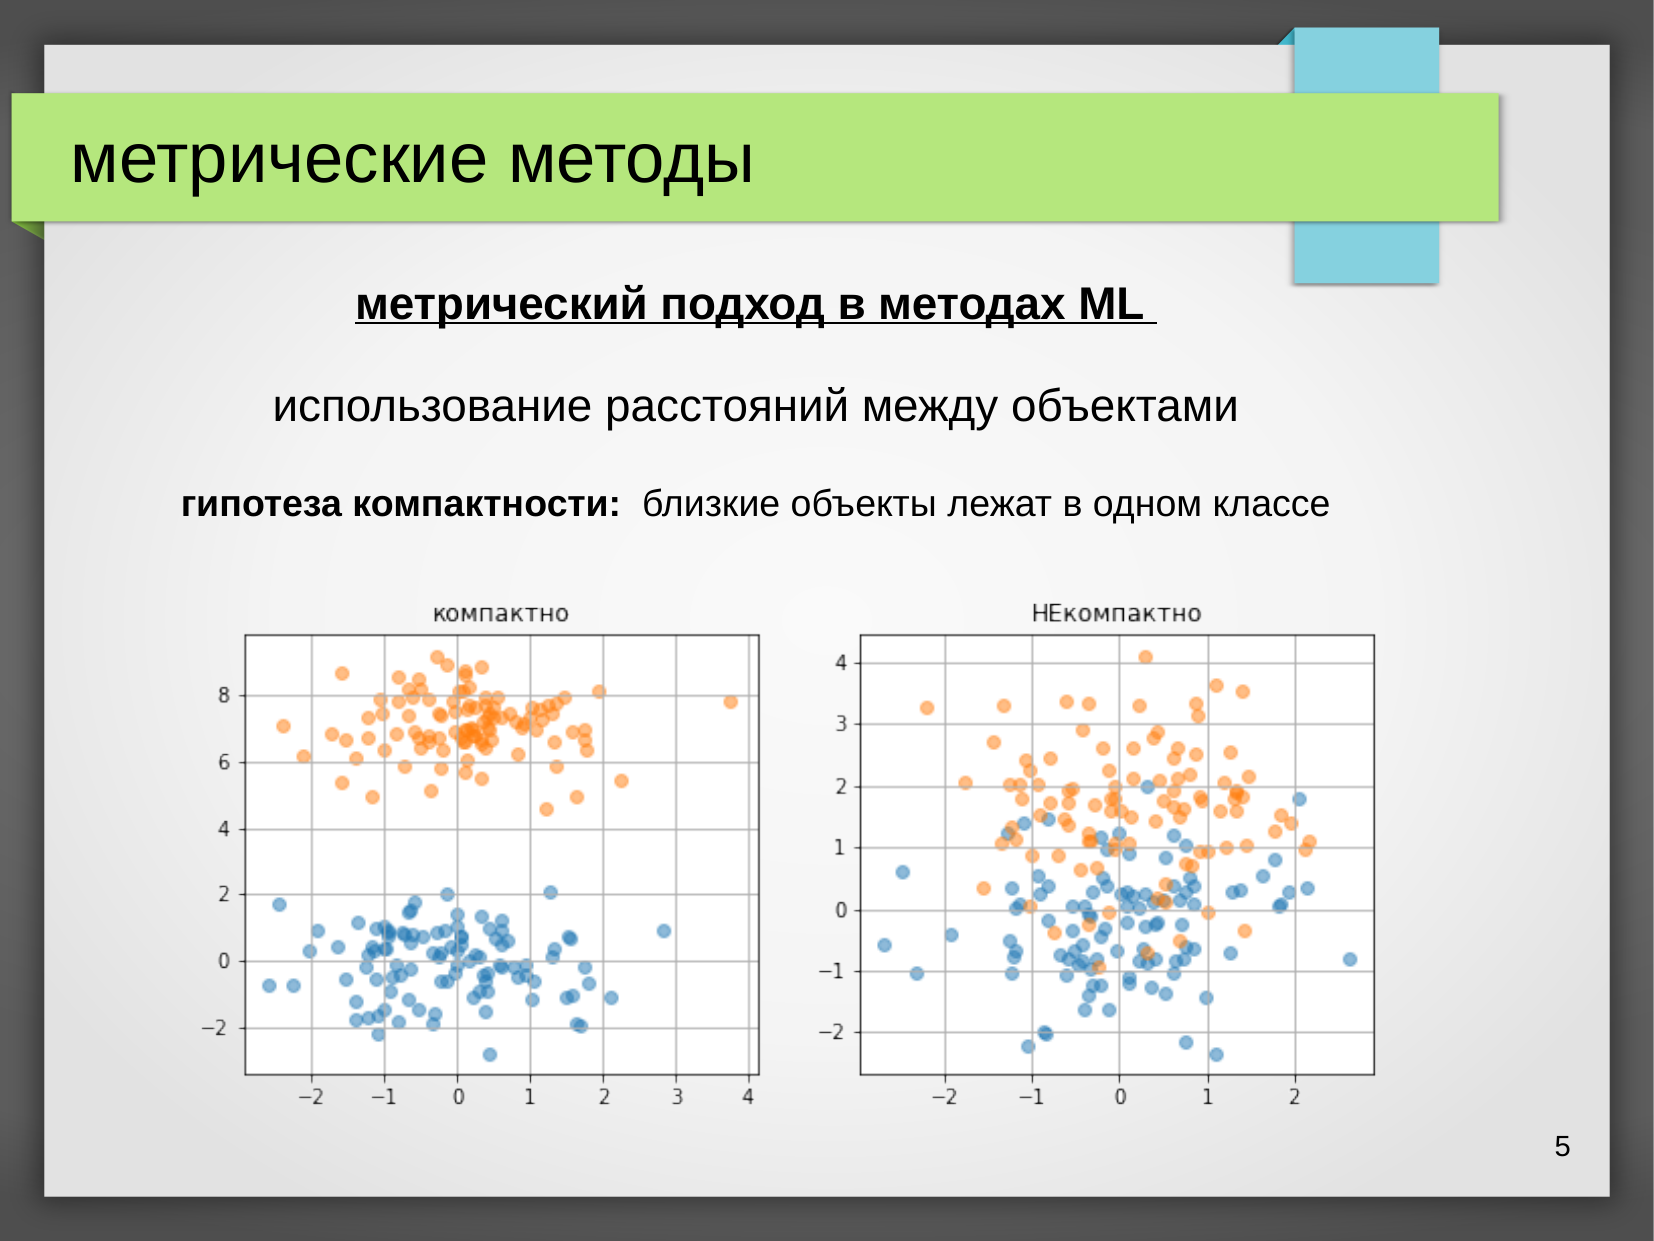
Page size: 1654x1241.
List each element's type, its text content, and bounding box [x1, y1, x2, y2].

subtitle метрический подход в методах ML использование расстояний между объектами гипотеза компактности: близкие объекты лежат в одном классе [129, 277, 1382, 567]
title метрические методы [70, 118, 1205, 199]
picture [0, 0, 1654, 1241]
